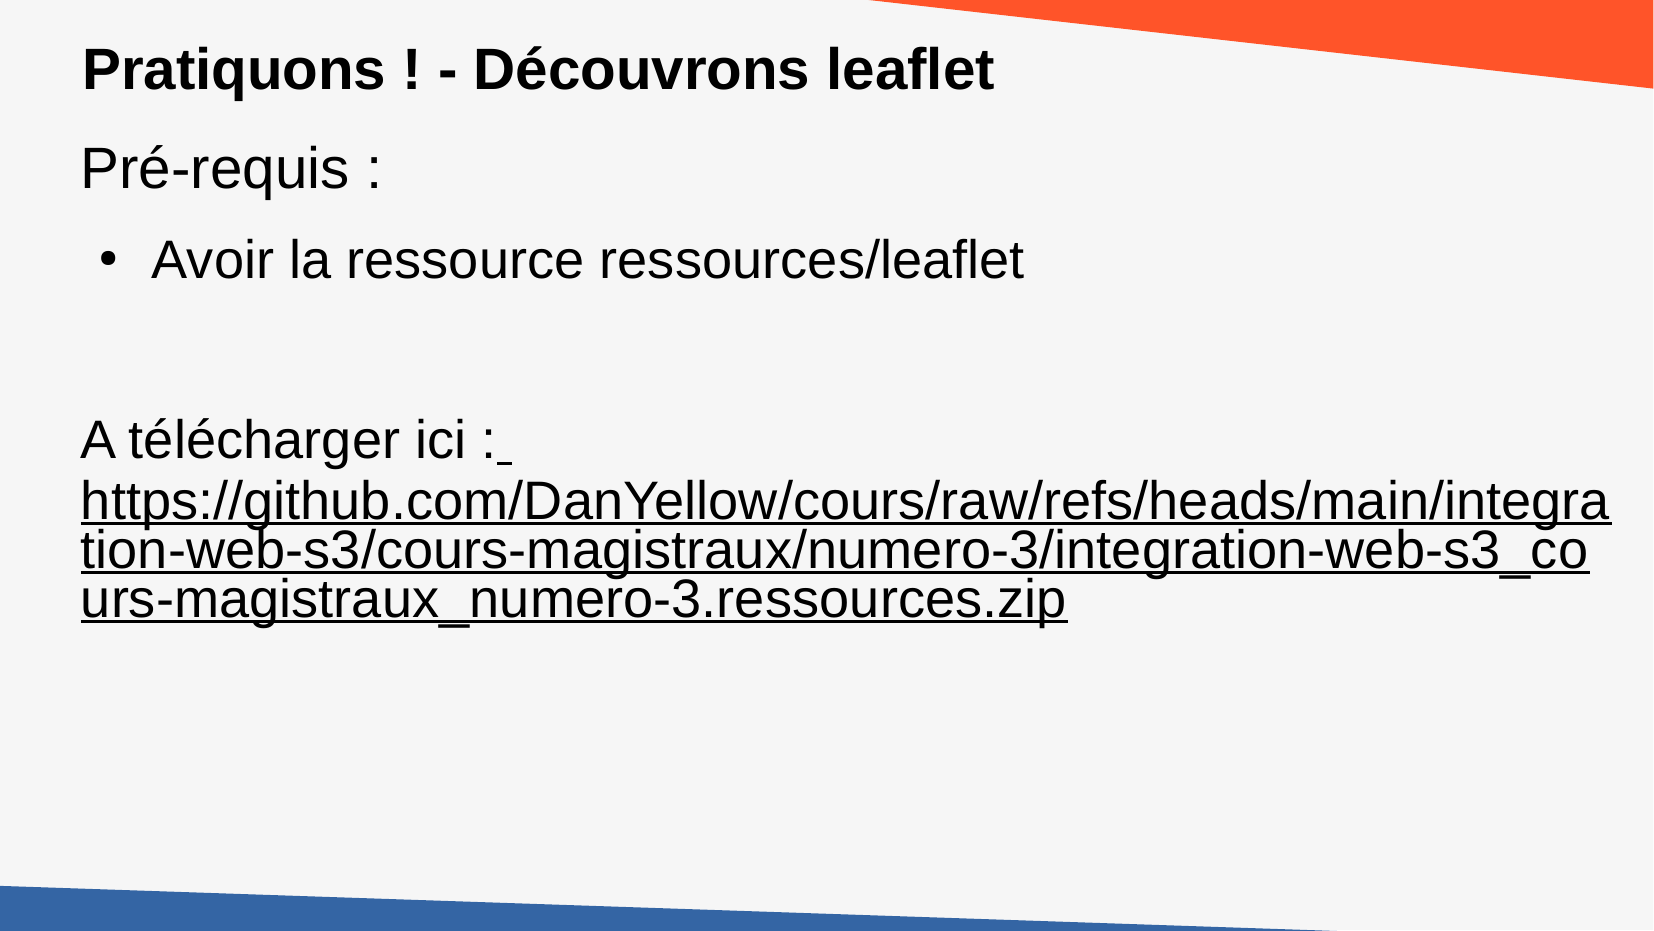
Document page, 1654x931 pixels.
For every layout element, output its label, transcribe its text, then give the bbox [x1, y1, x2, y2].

text_box [0, 885, 1337, 931]
list Pré-requis : Avoir la ressource ressources/leaflet A télécharger ici : https://github.com/DanYellow/cours/raw/refs/heads/main/integration-web-s3/cours-magistraux/numero-3/integration-web-s3_cours-magistraux_numero-3.ressources.zip [80, 135, 1620, 721]
text_box [868, 0, 1654, 89]
title Pratiquons ! - Découvrons leaflet [82, 37, 1571, 114]
